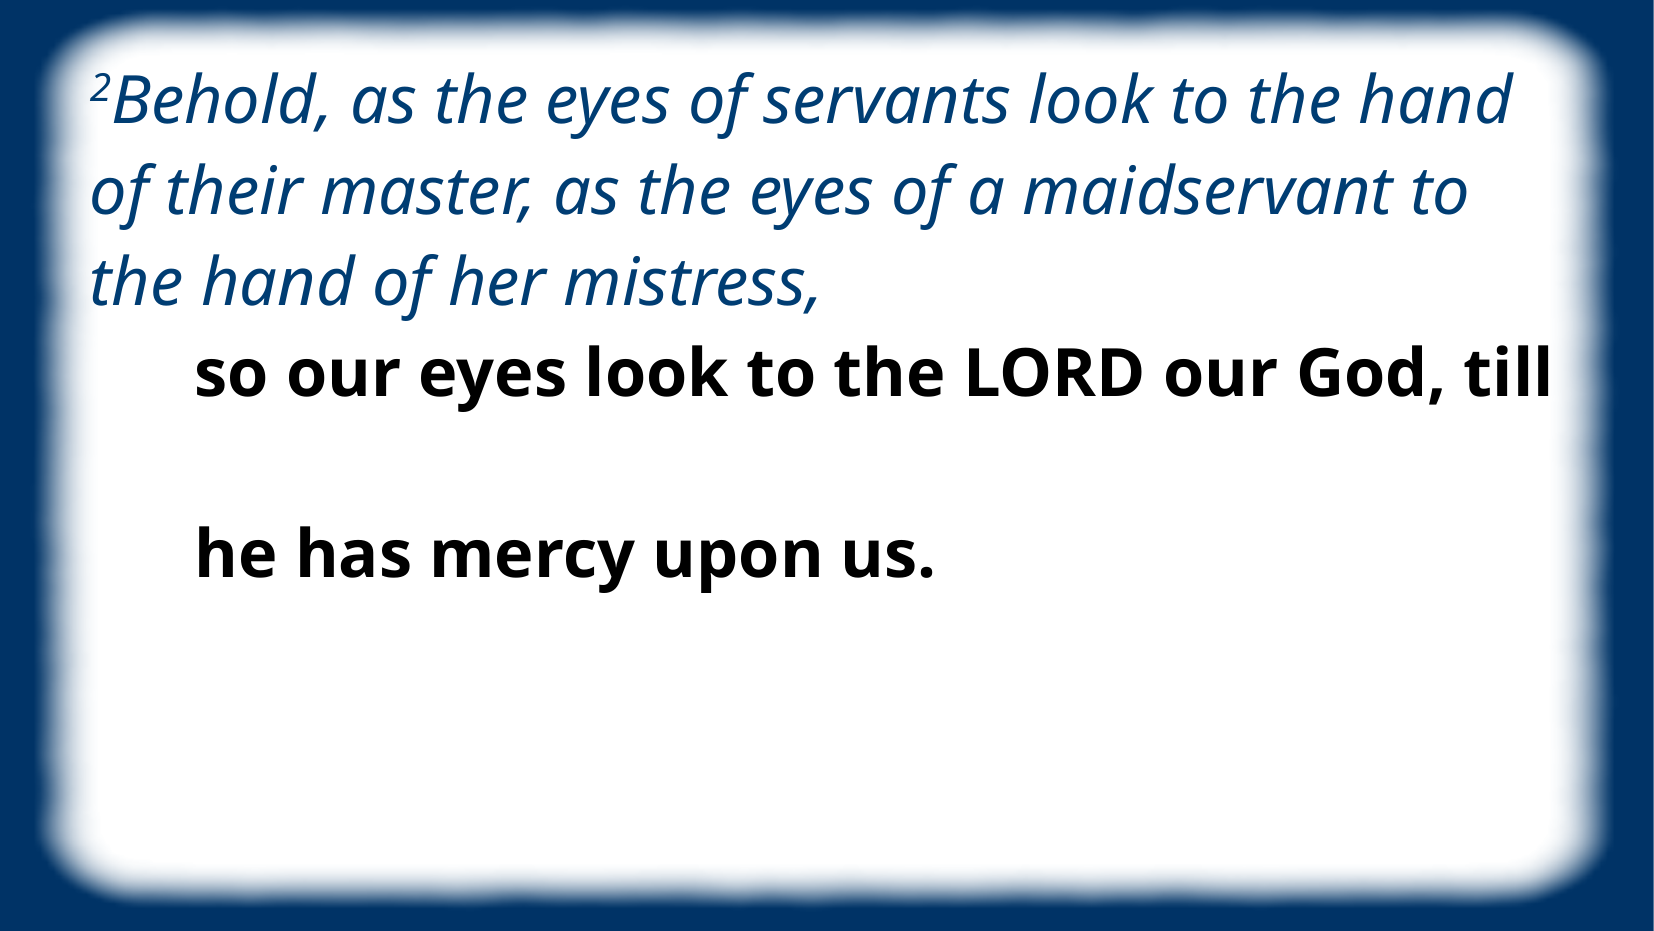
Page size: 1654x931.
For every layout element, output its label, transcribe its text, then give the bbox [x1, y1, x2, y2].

picture [0, 0, 1654, 931]
text_box 2Behold, as the eyes of servants look to the hand of their master, as the eyes of a maidservant to the hand of her mistress, so our eyes look to the LORD our God, till he has mercy upon us. [75, 45, 1576, 504]
